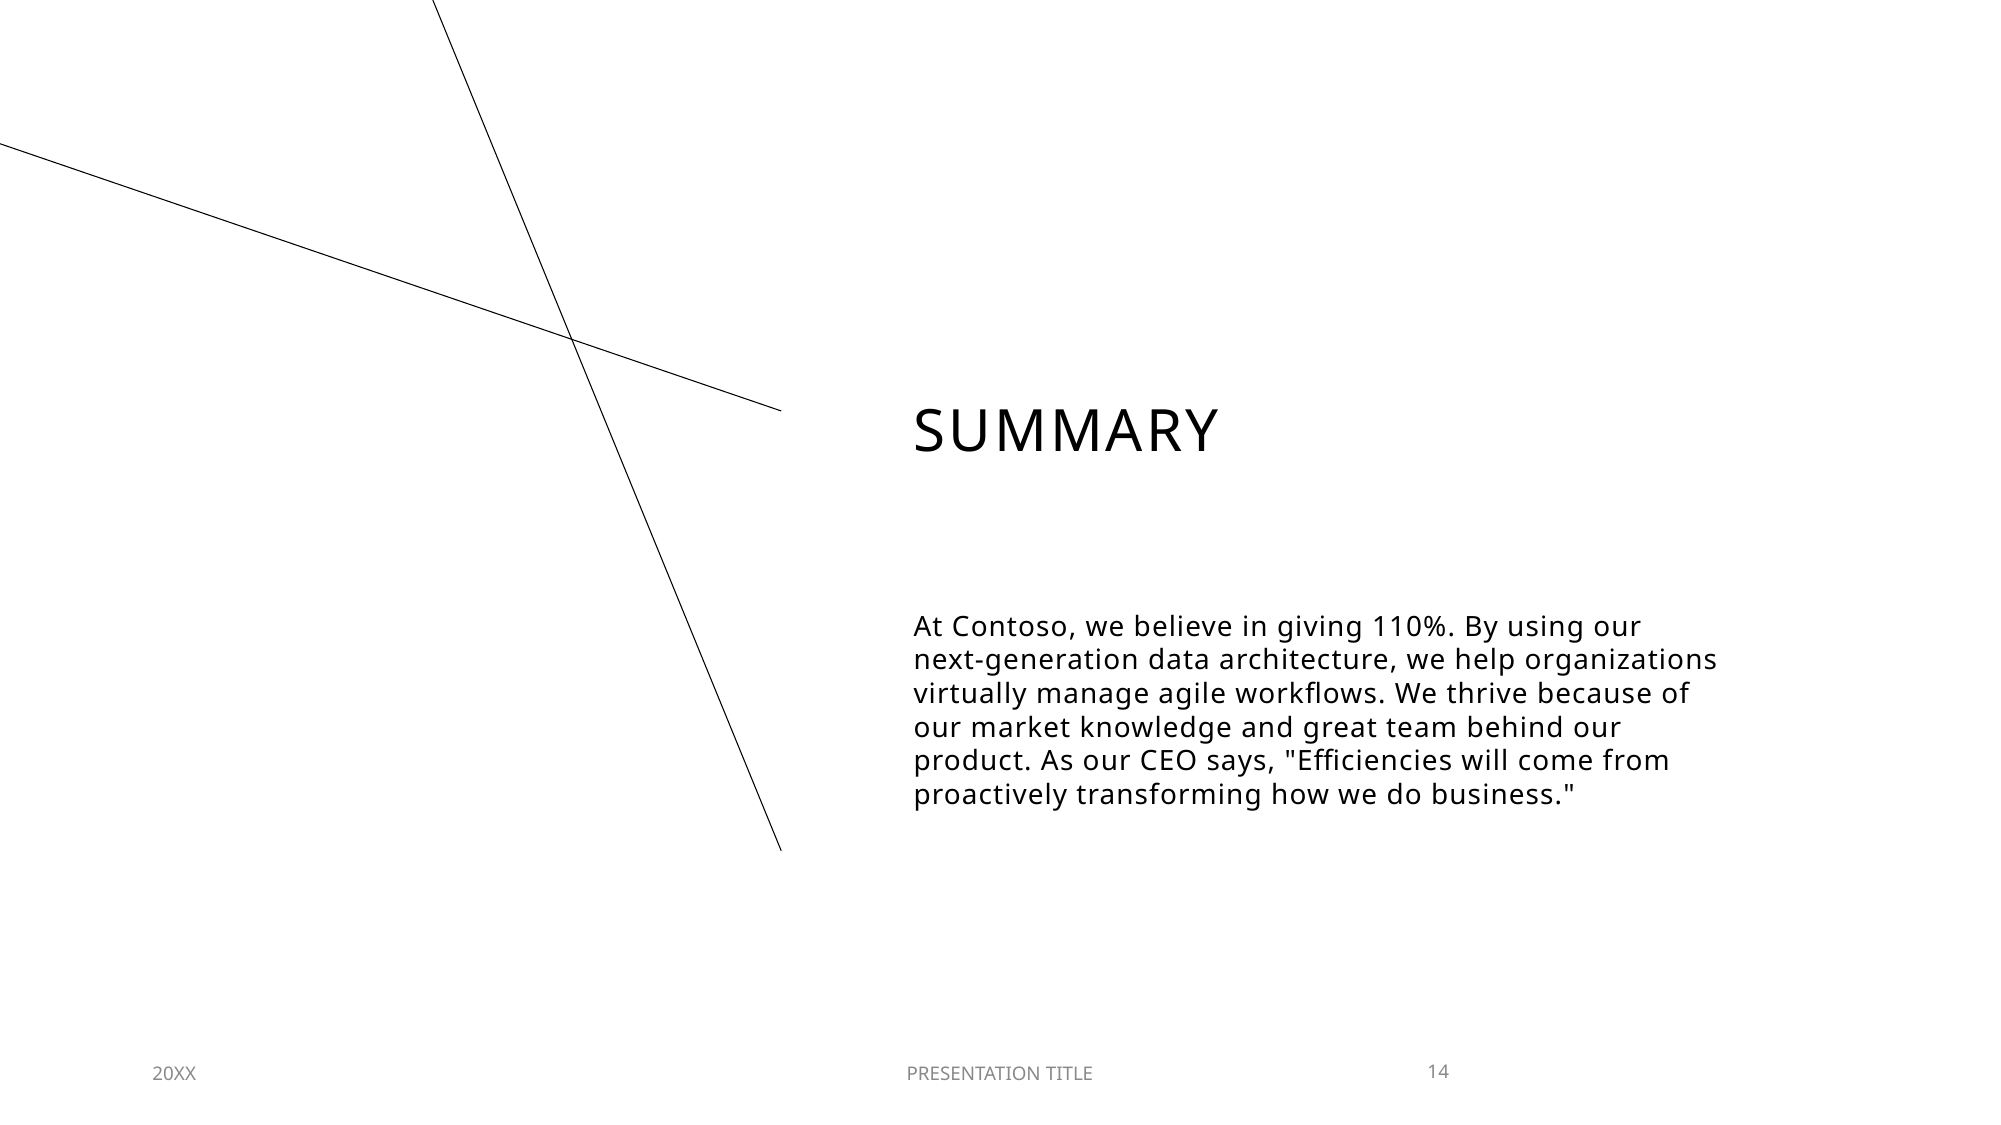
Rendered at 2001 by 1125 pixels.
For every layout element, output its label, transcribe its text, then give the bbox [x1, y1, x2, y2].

list At Contoso, we believe in giving 110%. By using our next-generation data architecture, we help organizations virtually manage agile workflows. We thrive because of our market knowledge and great team behind our product. As our CEO says, "Efficiencies will come from proactively transforming how we do business."​ [898, 600, 1737, 851]
text_box PRESENTATION TITLE [662, 1042, 1338, 1103]
title SUMMARY [898, 274, 1737, 472]
text_box 20XX [137, 1042, 588, 1103]
text_box 14 [1412, 1042, 1863, 1103]
